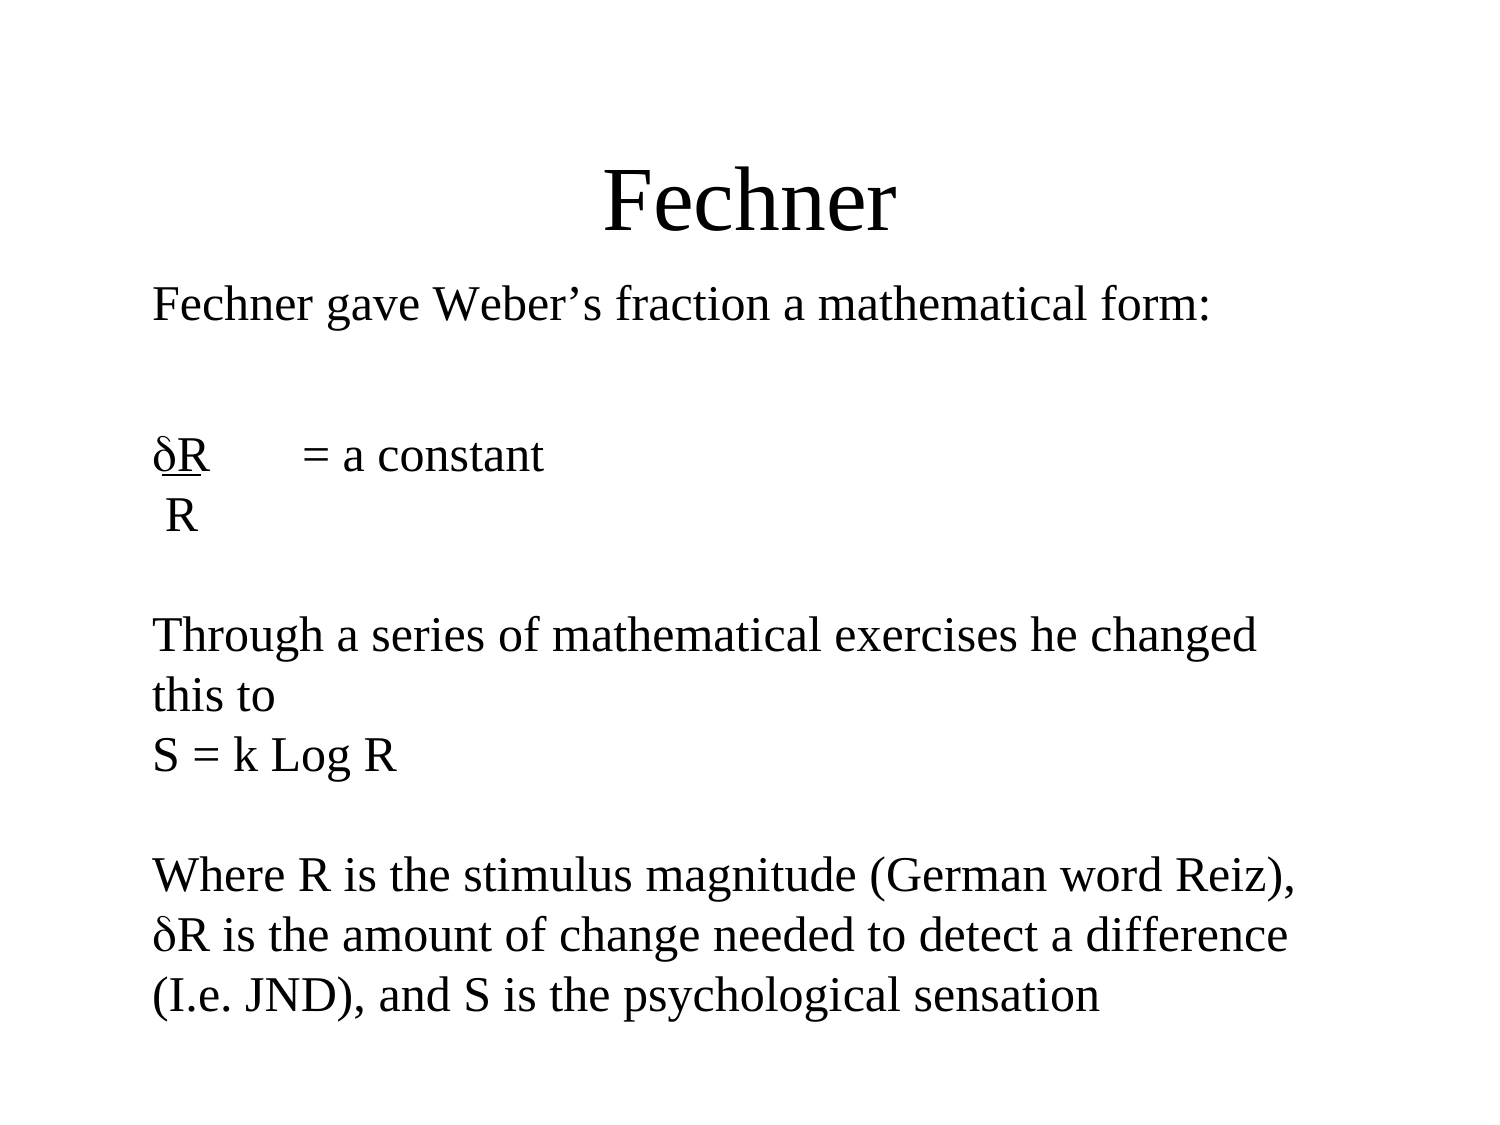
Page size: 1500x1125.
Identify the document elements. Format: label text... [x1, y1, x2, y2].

text_box Fechner gave Weber’s fraction a mathematical form: R = a constant R Through a series of mathematical exercises he changed this to S = k Log R Where R is the stimulus magnitude (German word Reiz), R is the amount of change needed to detect a difference (I.e. JND), and S is the psychological sensation [137, 262, 1313, 1090]
title Fechner [112, 99, 1388, 288]
